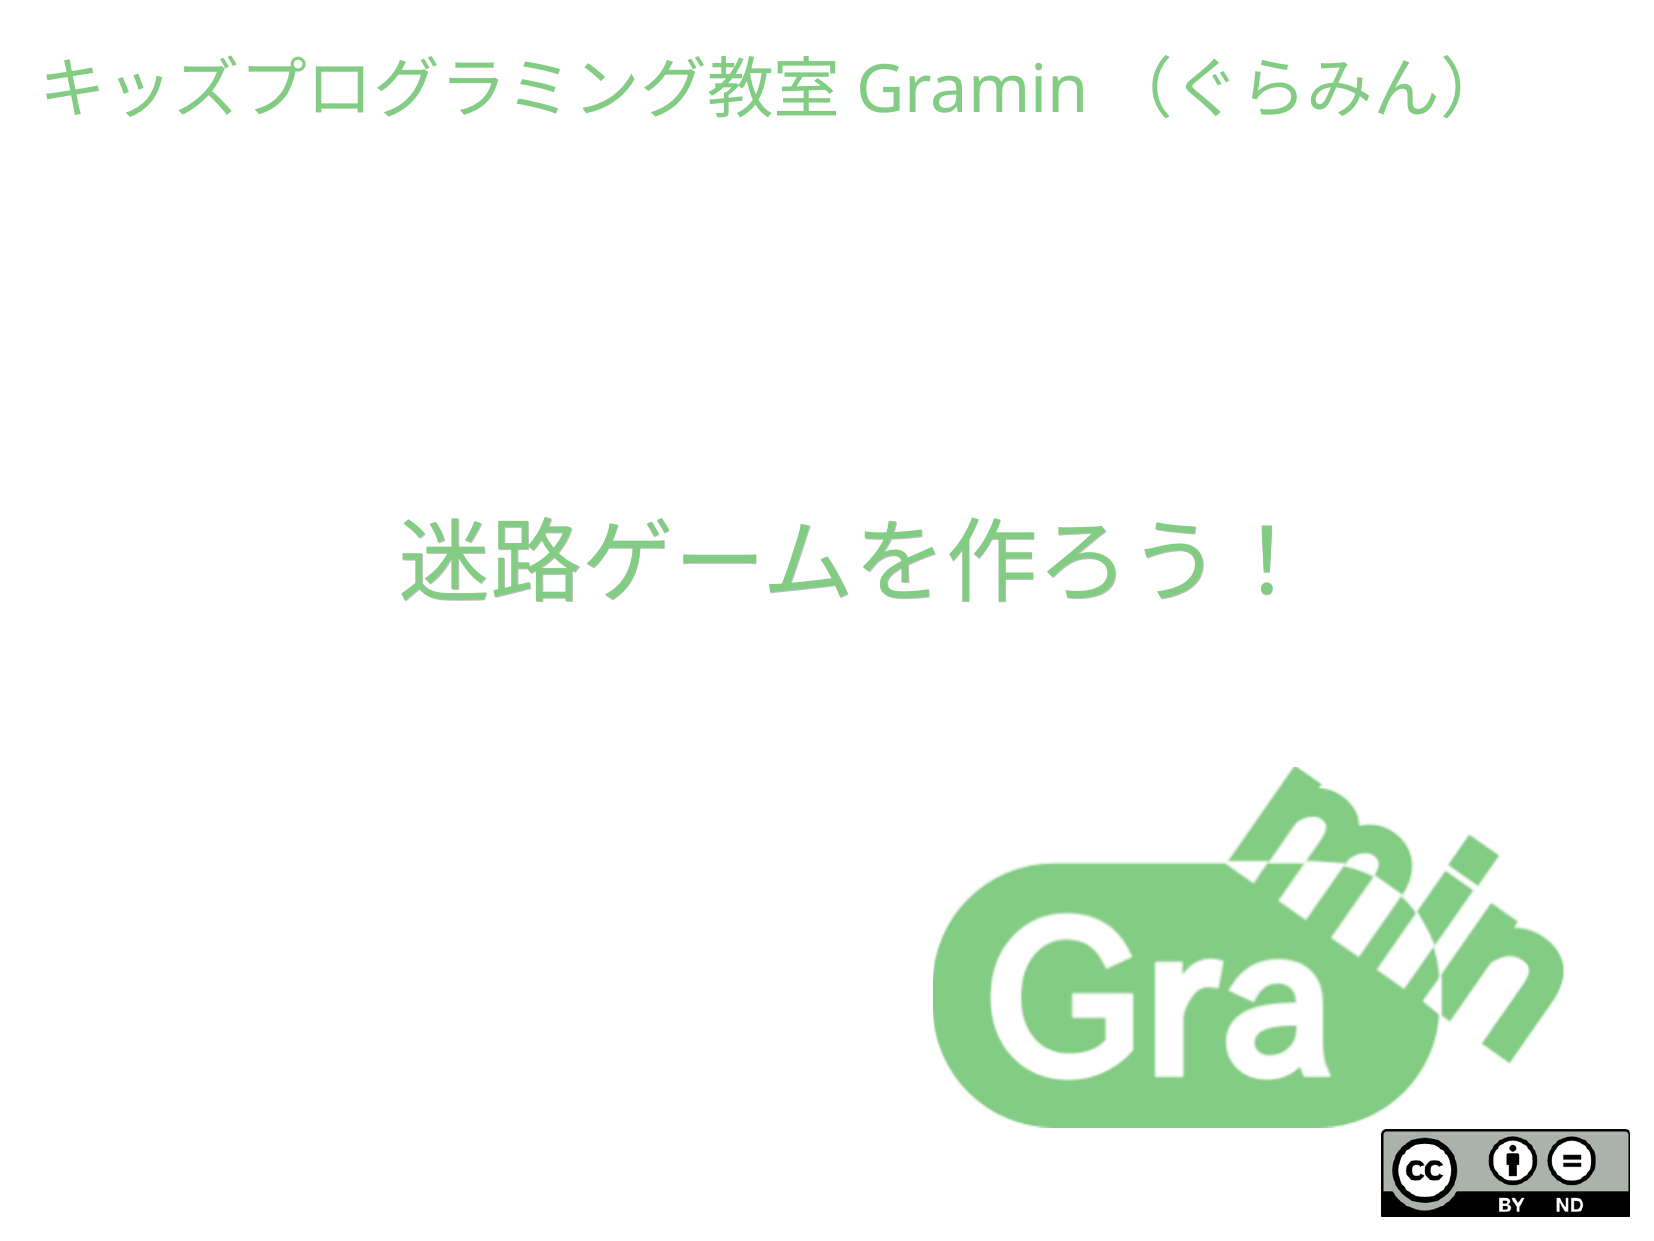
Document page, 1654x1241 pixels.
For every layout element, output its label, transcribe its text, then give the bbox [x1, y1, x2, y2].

picture [1381, 1129, 1630, 1217]
picture [933, 767, 1577, 1128]
title 迷路ゲームを作ろう！ [188, 369, 1524, 741]
title キッズプログラミング教室 Gramin （ぐらみん） [35, 0, 1512, 177]
